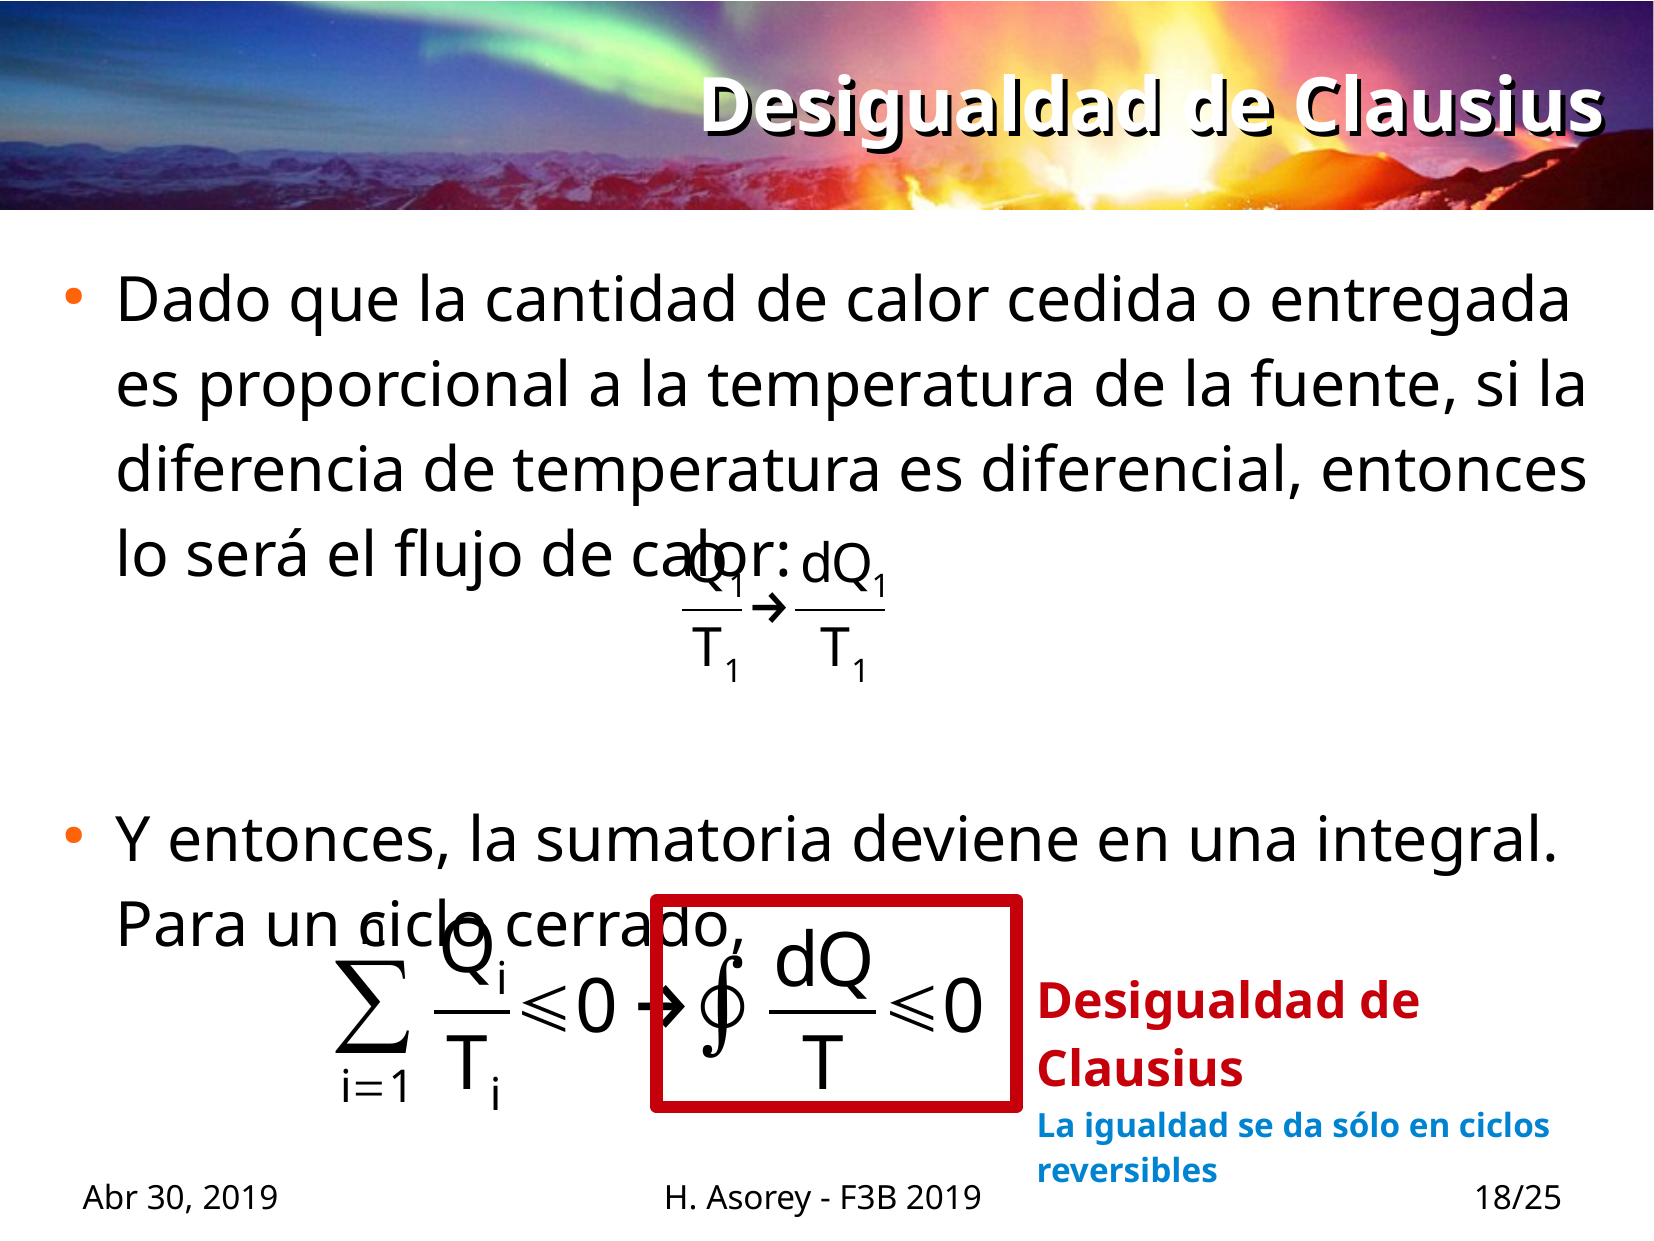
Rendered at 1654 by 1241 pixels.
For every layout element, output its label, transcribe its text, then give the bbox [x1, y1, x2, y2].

picture [0, 1, 1654, 210]
title Desigualdad de Clausius [45, 15, 1606, 191]
list Dado que la cantidad de calor cedida o entregada es proporcional a la temperatura de la fuente, si la diferencia de temperatura es diferencial, entonces lo será el flujo de calor: Y entonces, la sumatoria deviene en una integral. Para un ciclo cerrado, [45, 255, 1606, 1156]
chart [674, 530, 895, 691]
chart [663, 907, 1003, 1101]
chart [323, 900, 1003, 1122]
text_box Desigualdad de Clausius La igualdad se da sólo en ciclos reversibles [1021, 957, 1598, 1115]
